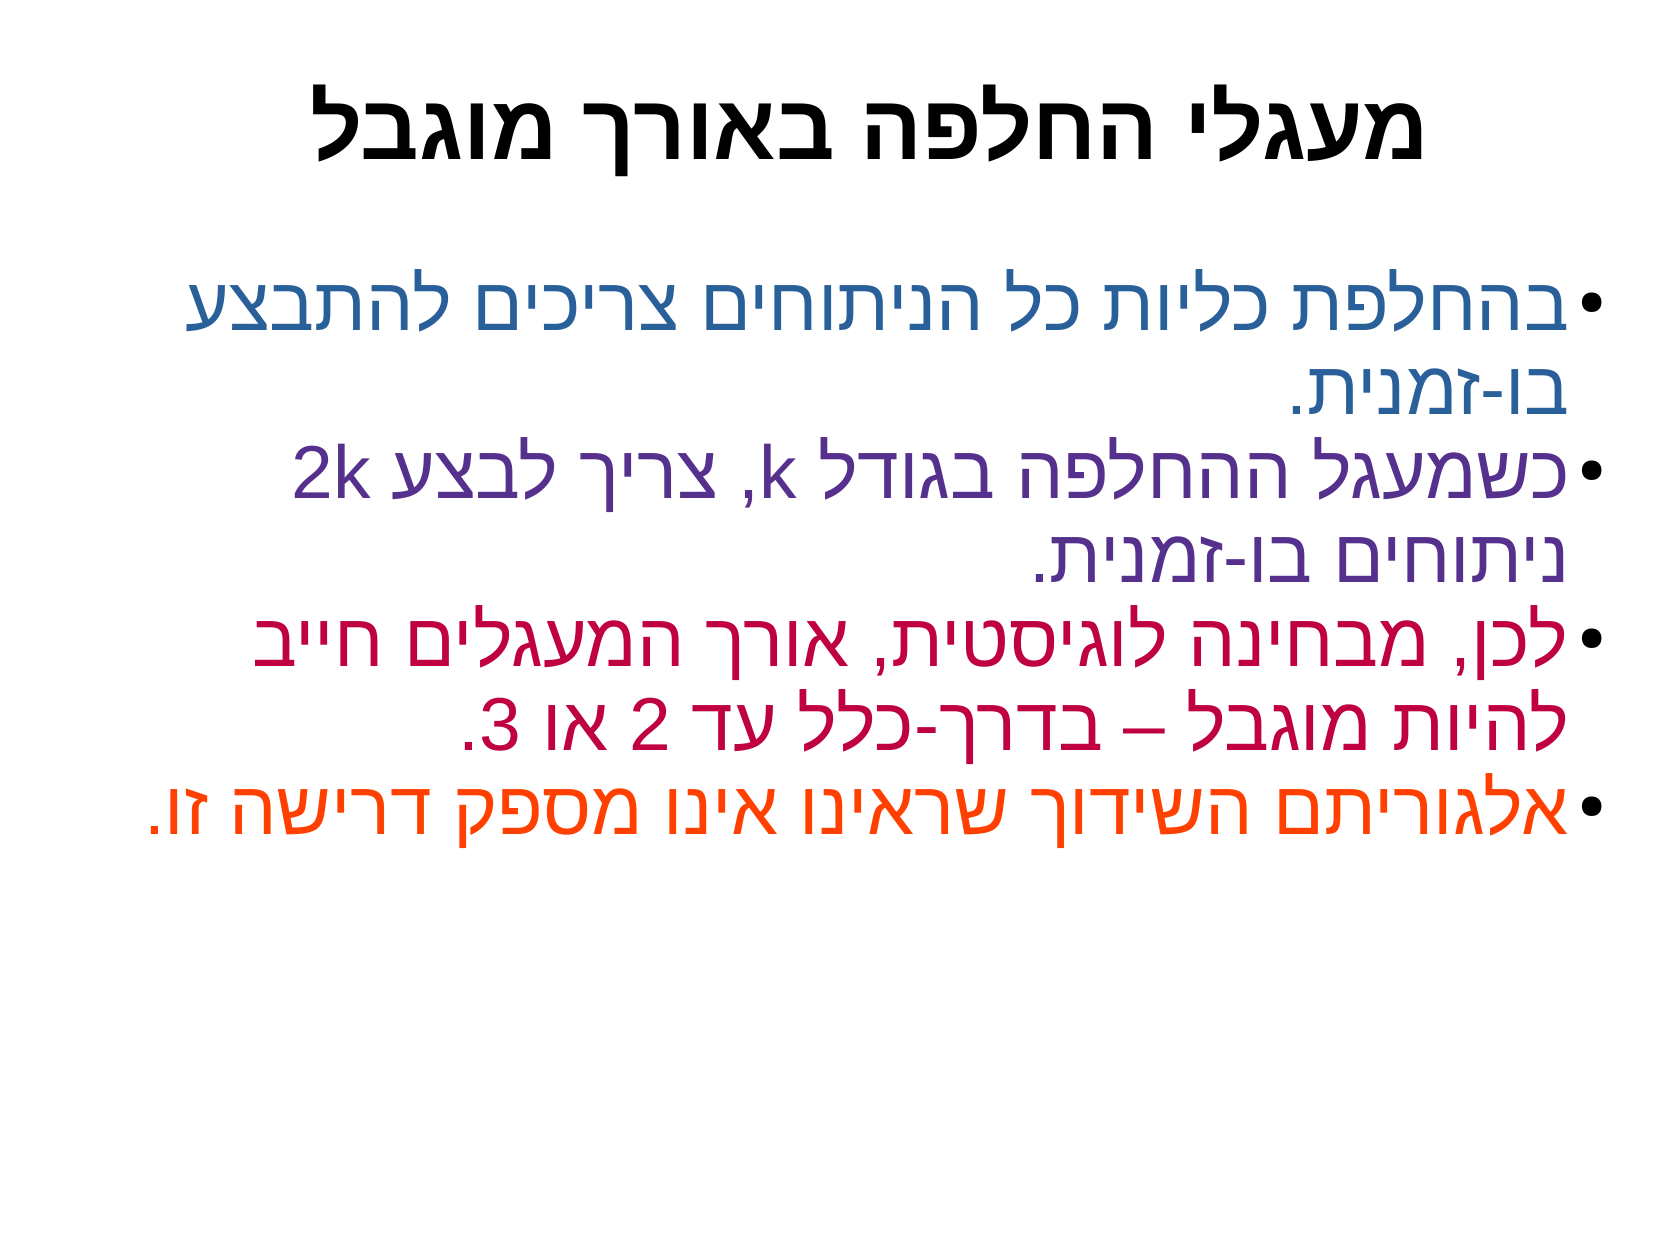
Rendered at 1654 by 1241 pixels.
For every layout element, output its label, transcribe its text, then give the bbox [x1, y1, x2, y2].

text_box בהחלפת כליות כל הניתוחים צריכים להתבצע בו-זמנית. כשמעגל ההחלפה בגודל k, צריך לבצע 2k ניתוחים בו-זמנית. לכן, מבחינה לוגיסטית, אורך המעגלים חייב להיות מוגבל – בדרך-כלל עד 2 או 3. אלגוריתם השידוך שראינו אינו מספק דרישה זו. [86, 255, 1621, 858]
title מעגלי החלפה באורך מוגבל [120, 25, 1621, 231]
